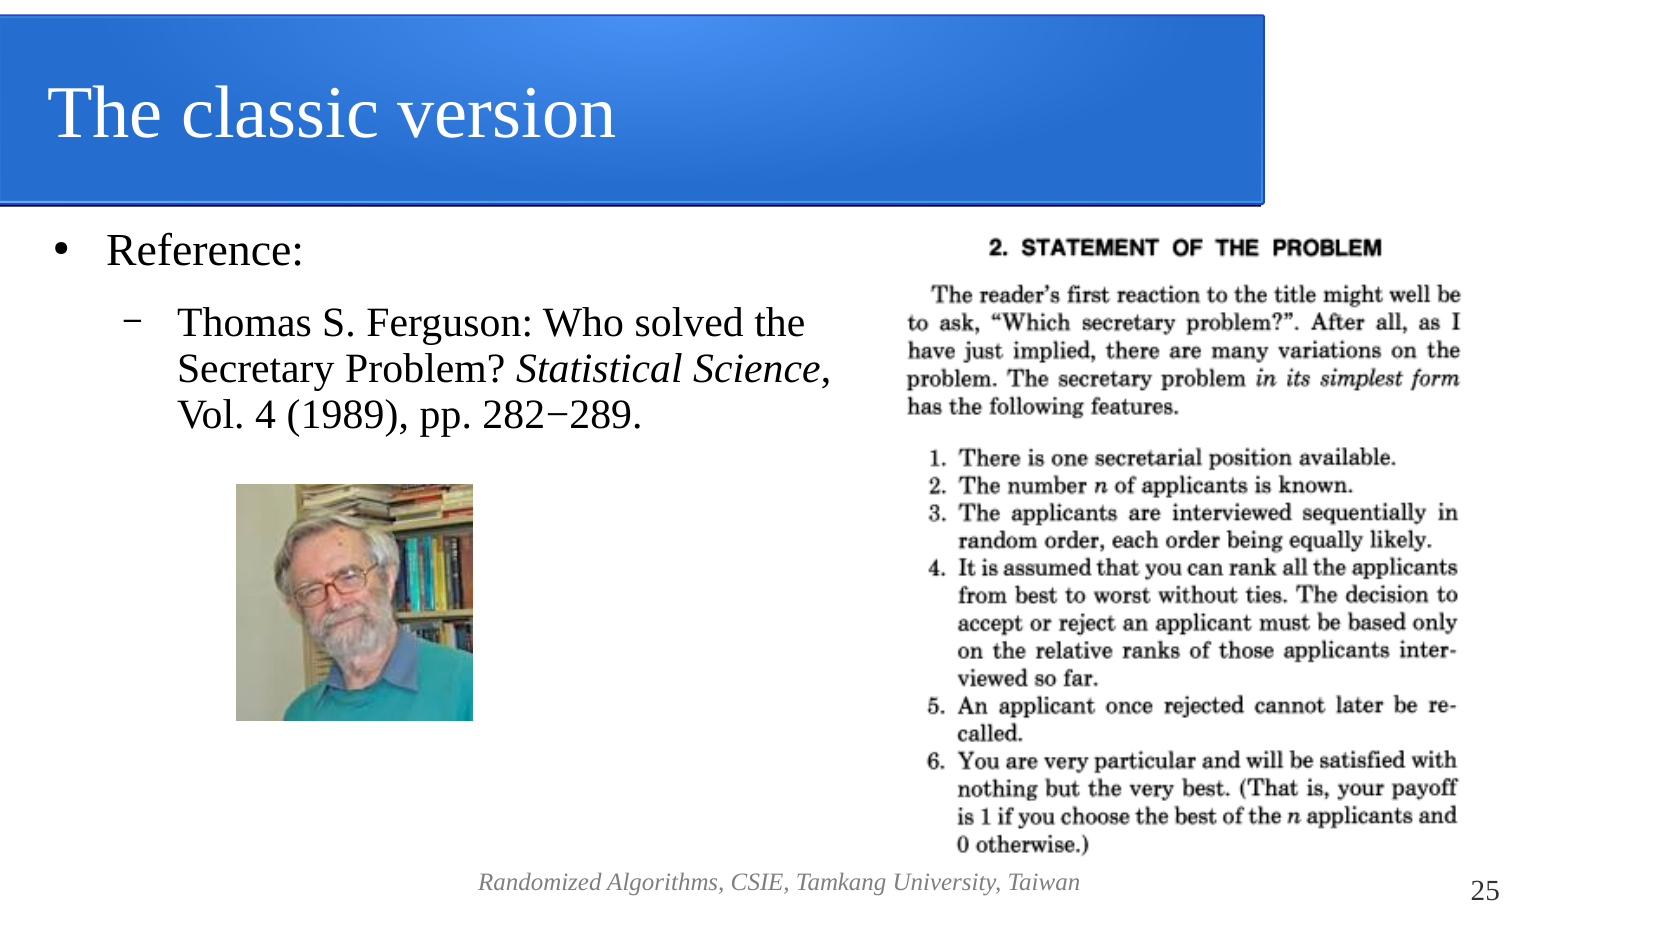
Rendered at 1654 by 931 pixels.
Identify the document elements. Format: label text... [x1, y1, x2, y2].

picture [236, 484, 473, 721]
list Reference: Thomas S. Ferguson: Who solved the Secretary Problem? Statistical Science, Vol. 4 (1989), pp. 282−289. [35, 224, 851, 764]
picture [884, 221, 1501, 865]
title The classic version [47, 35, 1199, 189]
